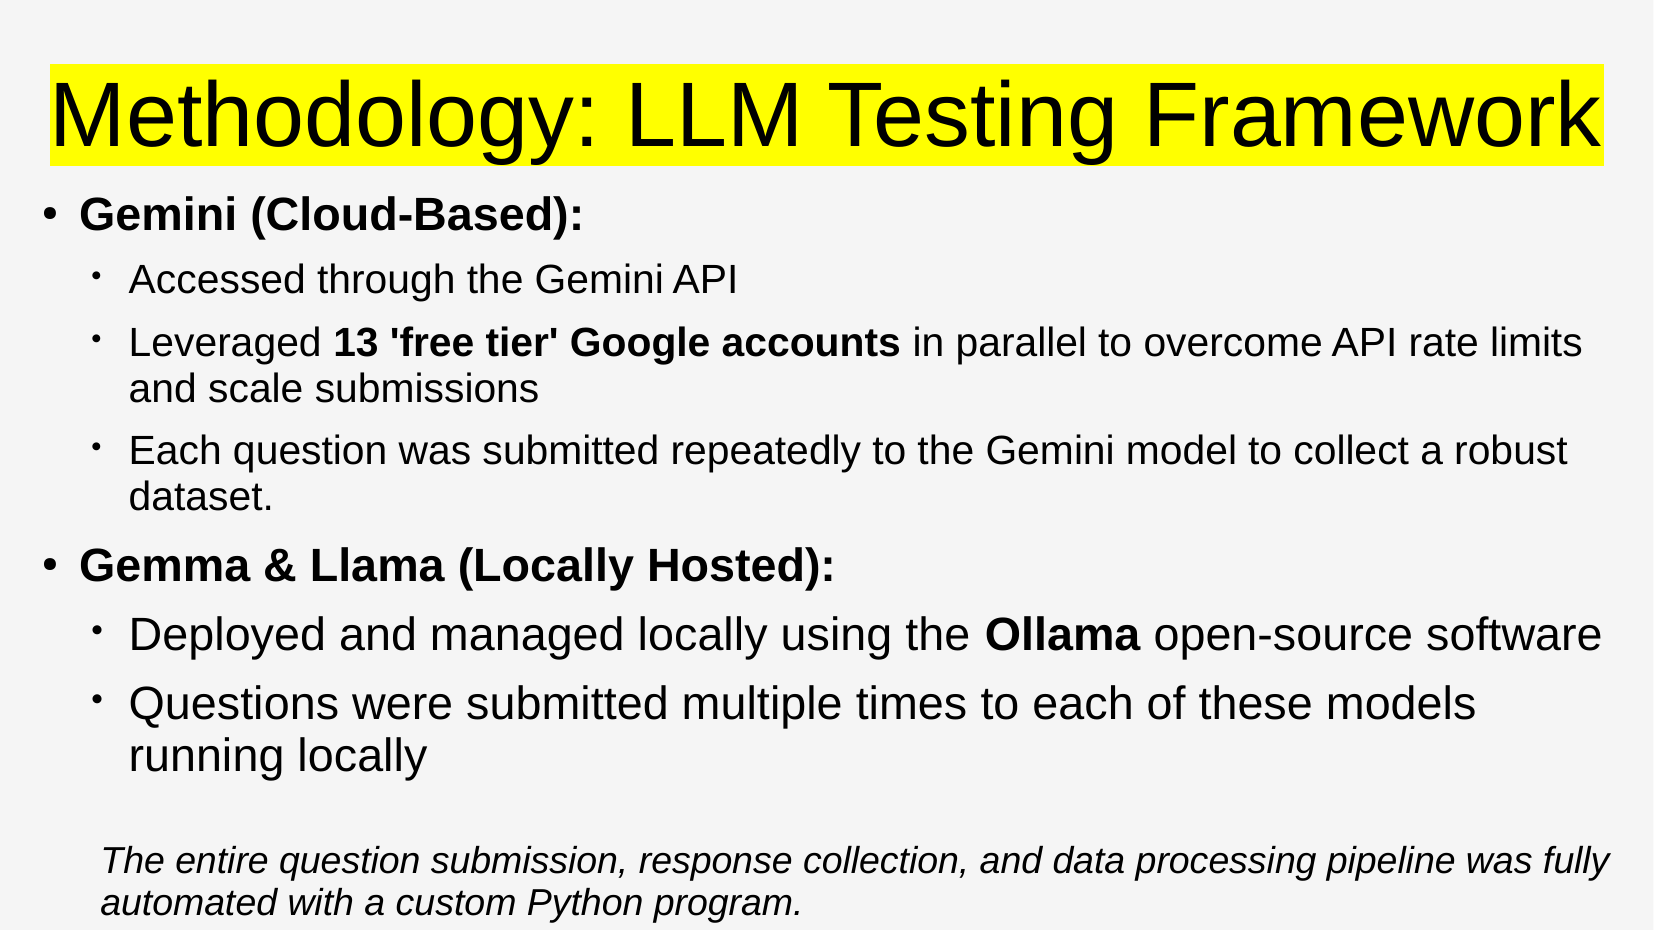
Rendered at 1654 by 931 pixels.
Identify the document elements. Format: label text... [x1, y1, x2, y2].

title Methodology: LLM Testing Framework [0, 12, 1654, 218]
list The entire question submission, response collection, and data processing pipeline was fully automated with a custom Python program. [29, 797, 1625, 931]
list Gemini (Cloud-Based): Accessed through the Gemini API Leveraged 13 'free tier' Google accounts in parallel to overcome API rate limits and scale submissions Each question was submitted repeatedly to the Gemini model to collect a robust dataset. Gemma & Llama (Locally Hosted): Deployed and managed locally using the Ollama open-source software Questions were submitted multiple times to each of these models running locally [29, 188, 1625, 797]
